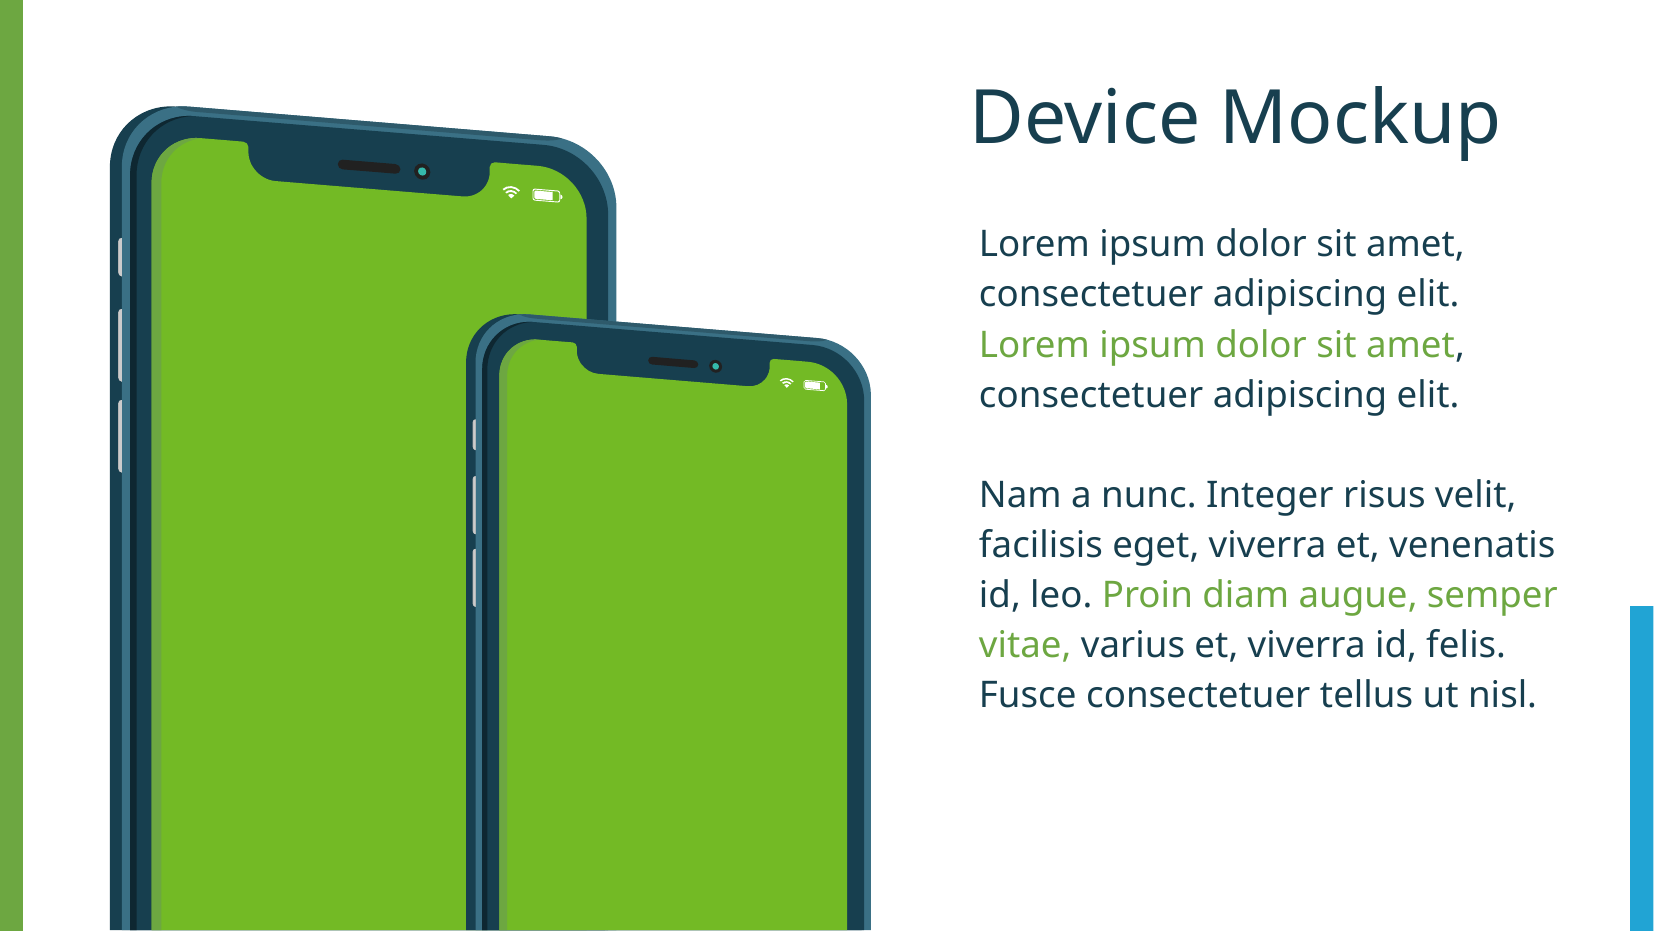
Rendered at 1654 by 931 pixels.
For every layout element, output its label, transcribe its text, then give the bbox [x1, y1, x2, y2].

title Device Mockup [909, 37, 1562, 193]
text_box [109, 106, 871, 931]
list Lorem ipsum dolor sit amet, consectetuer adipiscing elit. Lorem ipsum dolor sit amet, consectetuer adipiscing elit. Nam a nunc. Integer risus velit, facilisis eget, viverra et, venenatis id, leo. Proin diam augue, semper vitae, varius et, viverra id, felis. Fusce consectetuer tellus ut nisl. [909, 217, 1562, 736]
